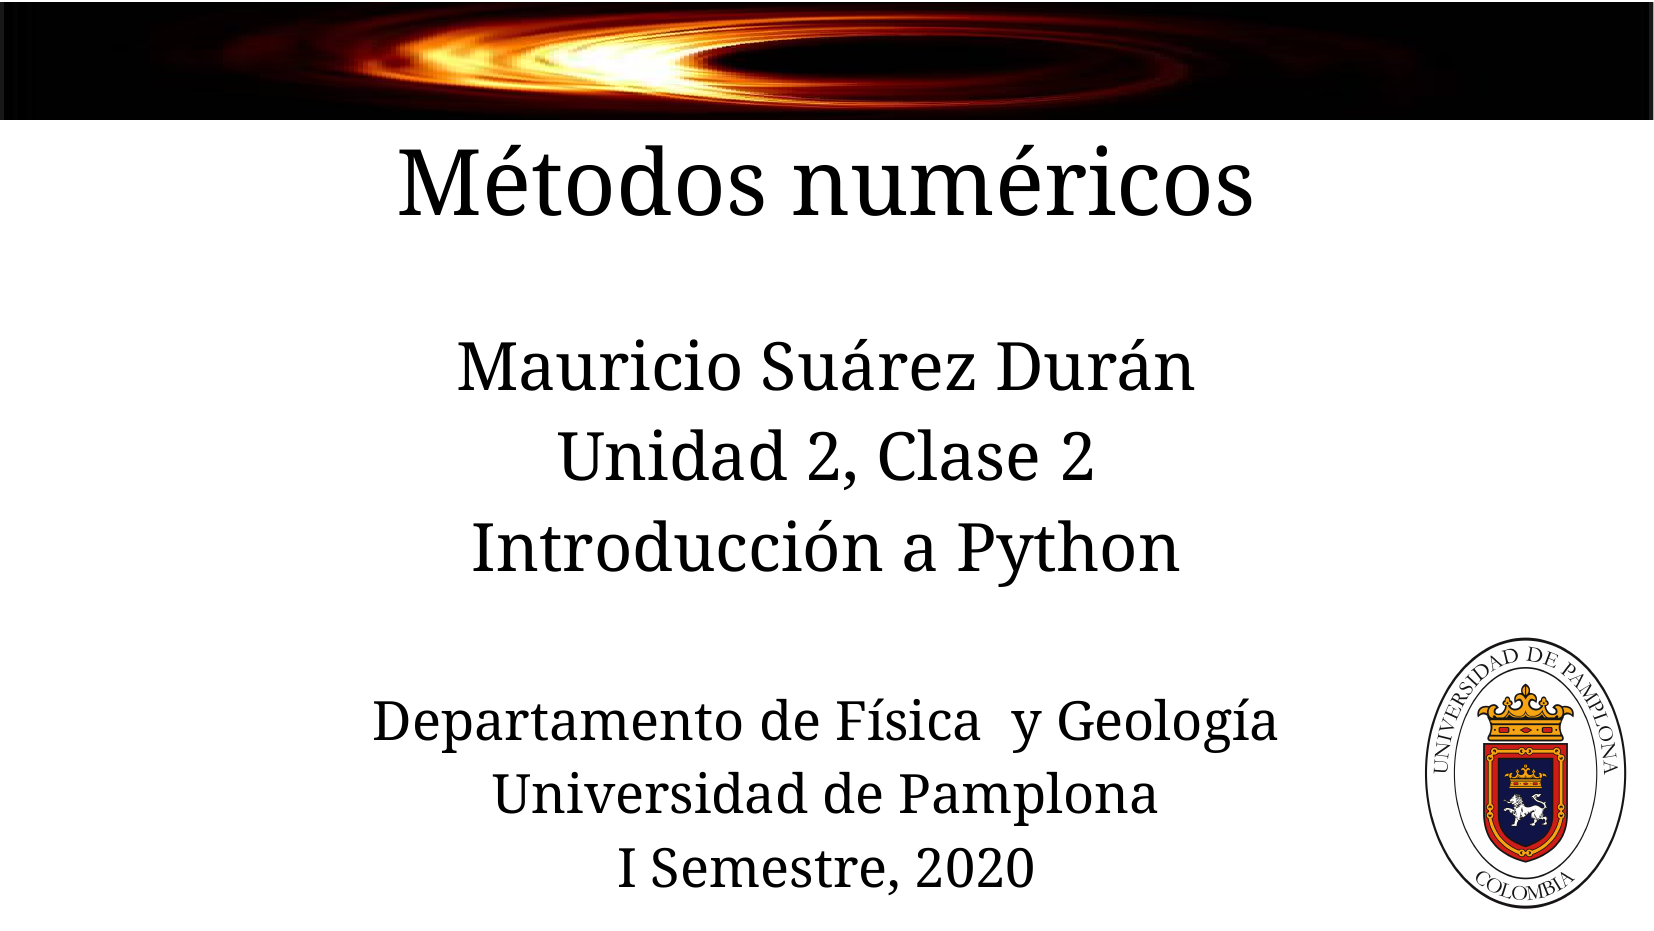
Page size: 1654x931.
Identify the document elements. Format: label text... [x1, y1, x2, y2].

picture [1415, 629, 1636, 918]
subtitle Mauricio Suárez Durán Unidad 2, Clase 2 Introducción a Python Departamento de Física y Geología Universidad de Pamplona I Semestre, 2020 [82, 341, 1571, 882]
title Métodos numéricos [82, 121, 1571, 258]
picture [0, 2, 1654, 121]
